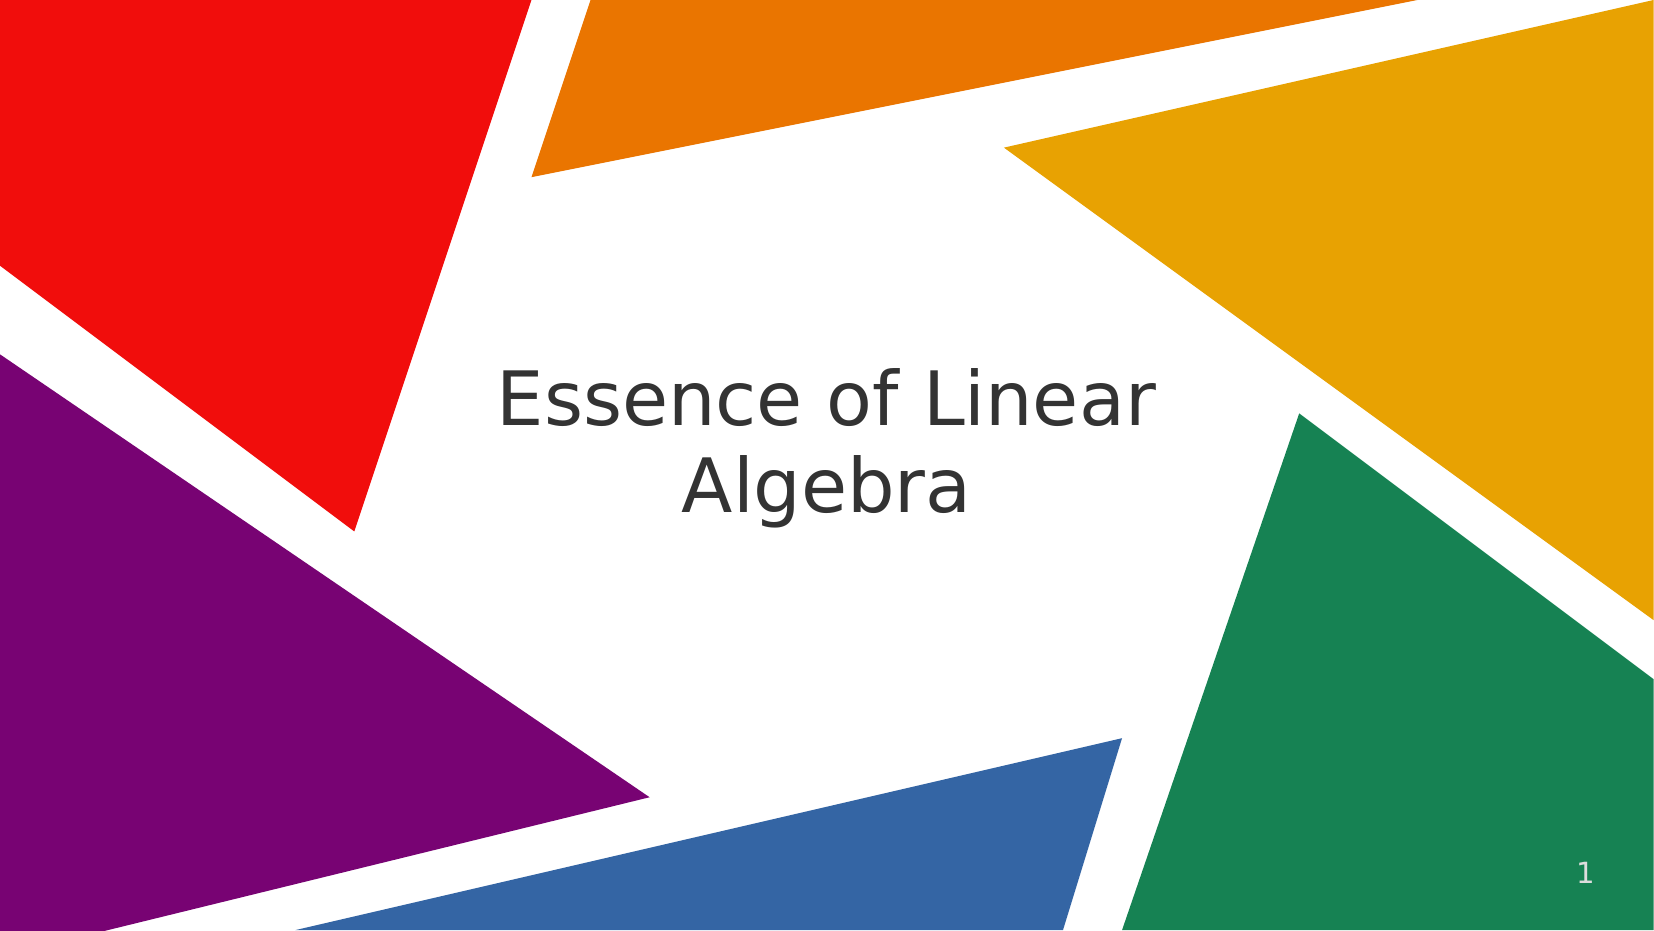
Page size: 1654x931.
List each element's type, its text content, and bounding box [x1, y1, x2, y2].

title Essence of Linear Algebra [472, 354, 1182, 532]
